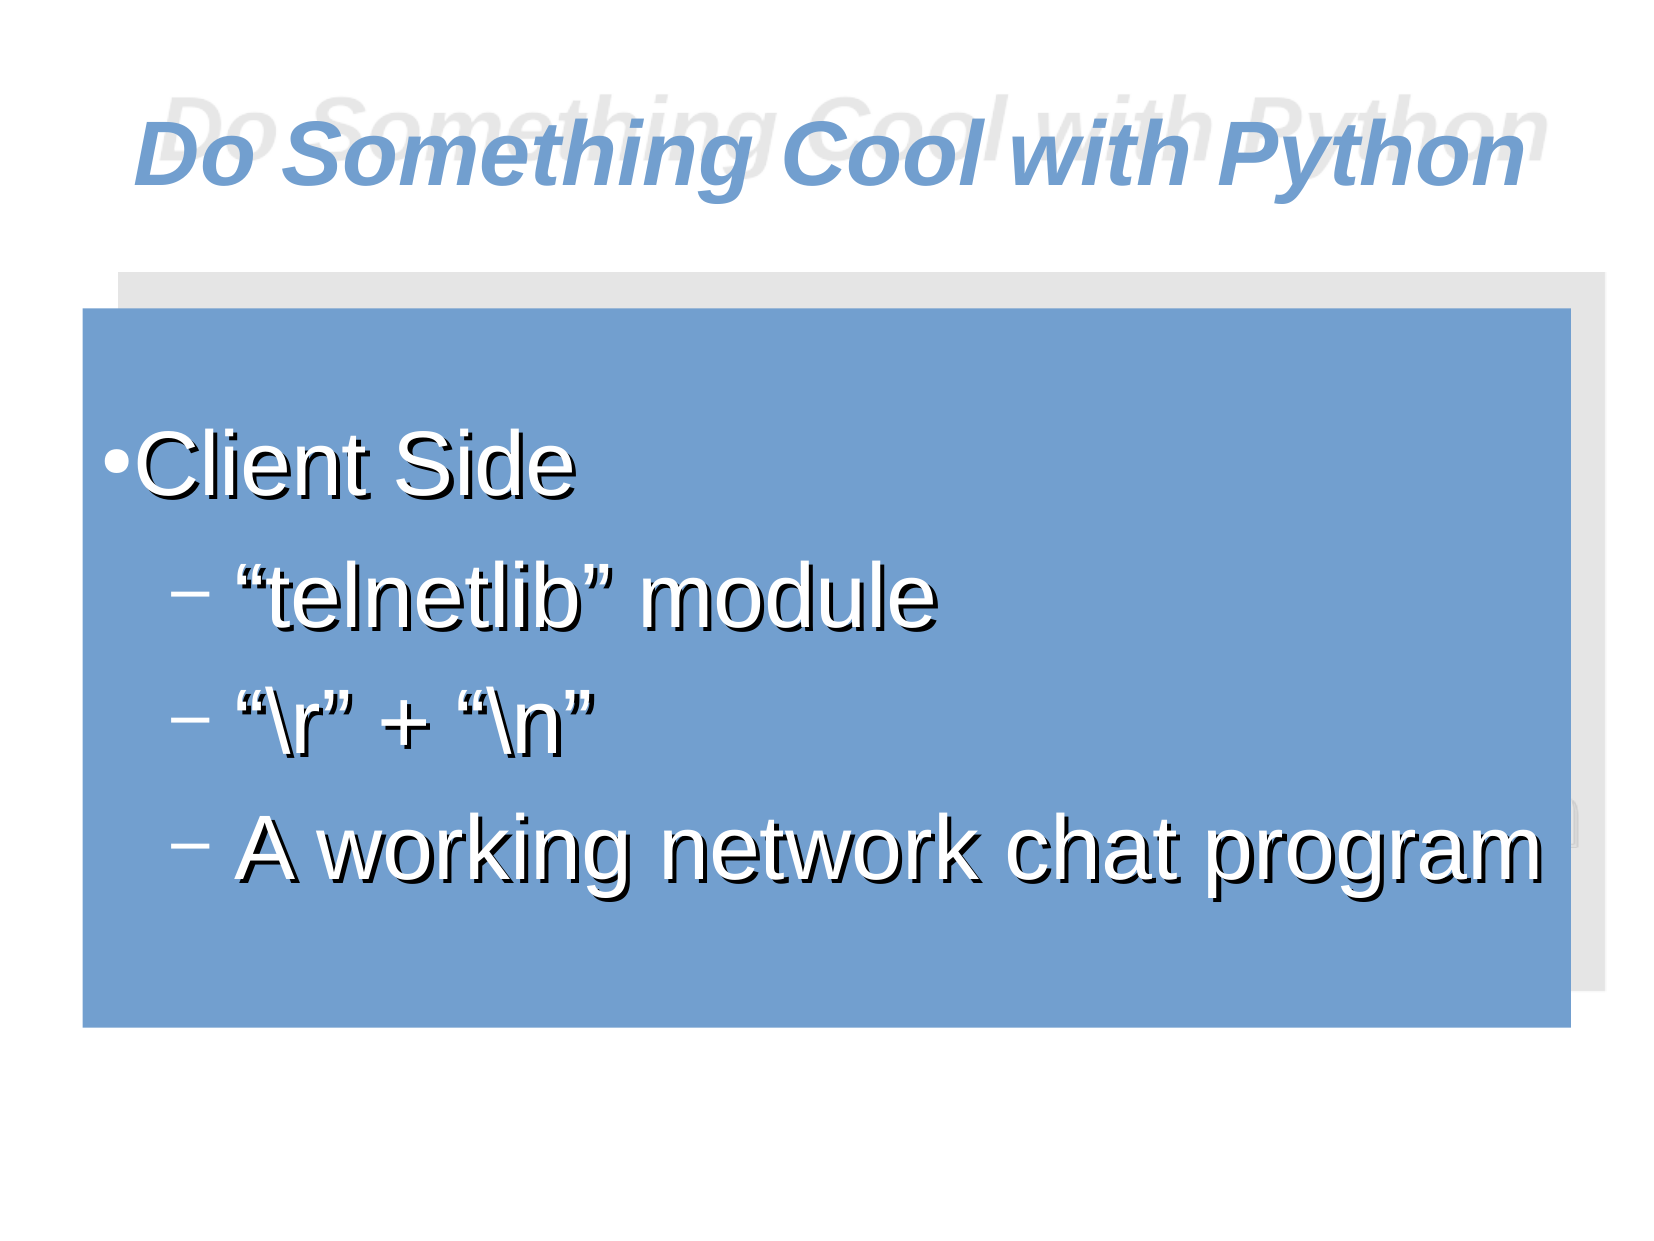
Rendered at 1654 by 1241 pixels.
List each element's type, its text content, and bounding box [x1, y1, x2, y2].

title Do Something Cool with Python [87, 50, 1576, 258]
list Client Side “telnetlib” module “\r” + “\n” A working network chat program [82, 308, 1571, 1028]
